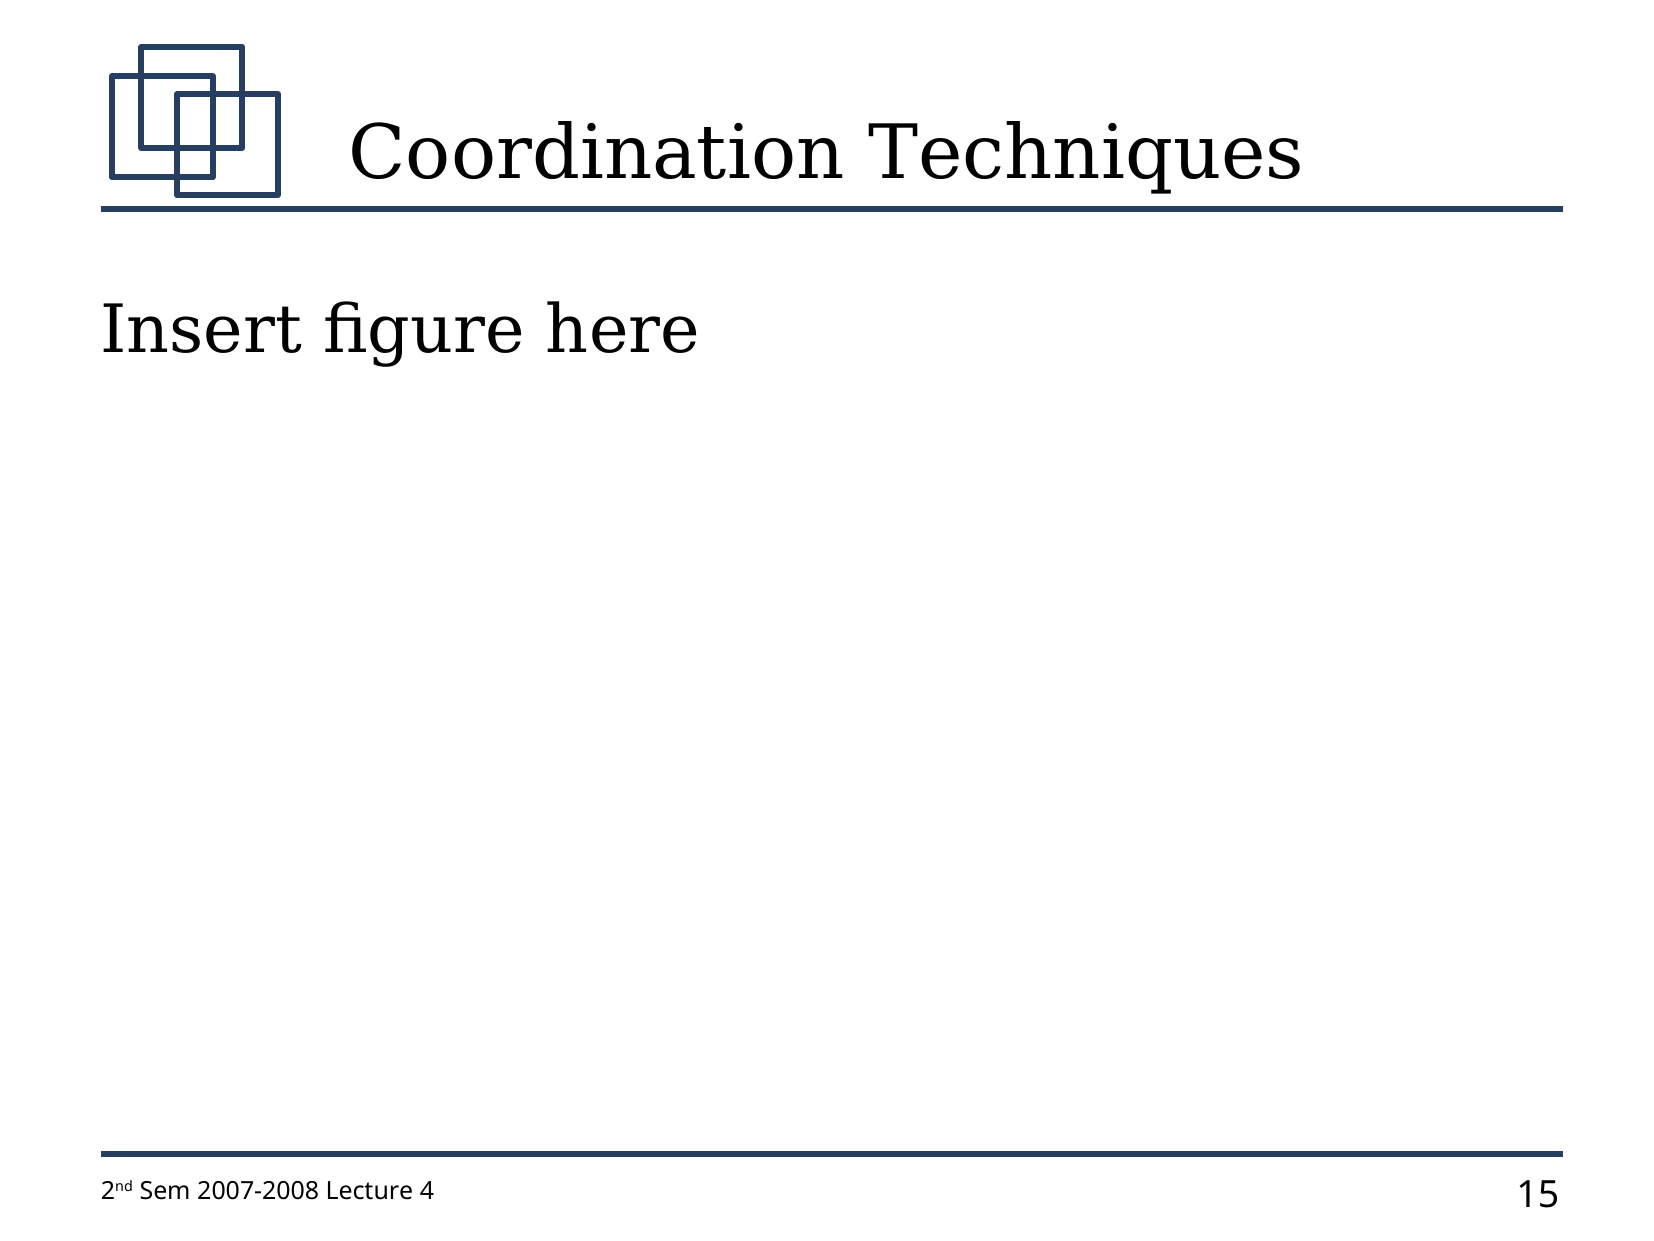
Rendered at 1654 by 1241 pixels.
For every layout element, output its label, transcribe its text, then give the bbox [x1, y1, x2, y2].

title Coordination Techniques [82, 49, 1571, 257]
list Insert figure here [82, 290, 1571, 1109]
